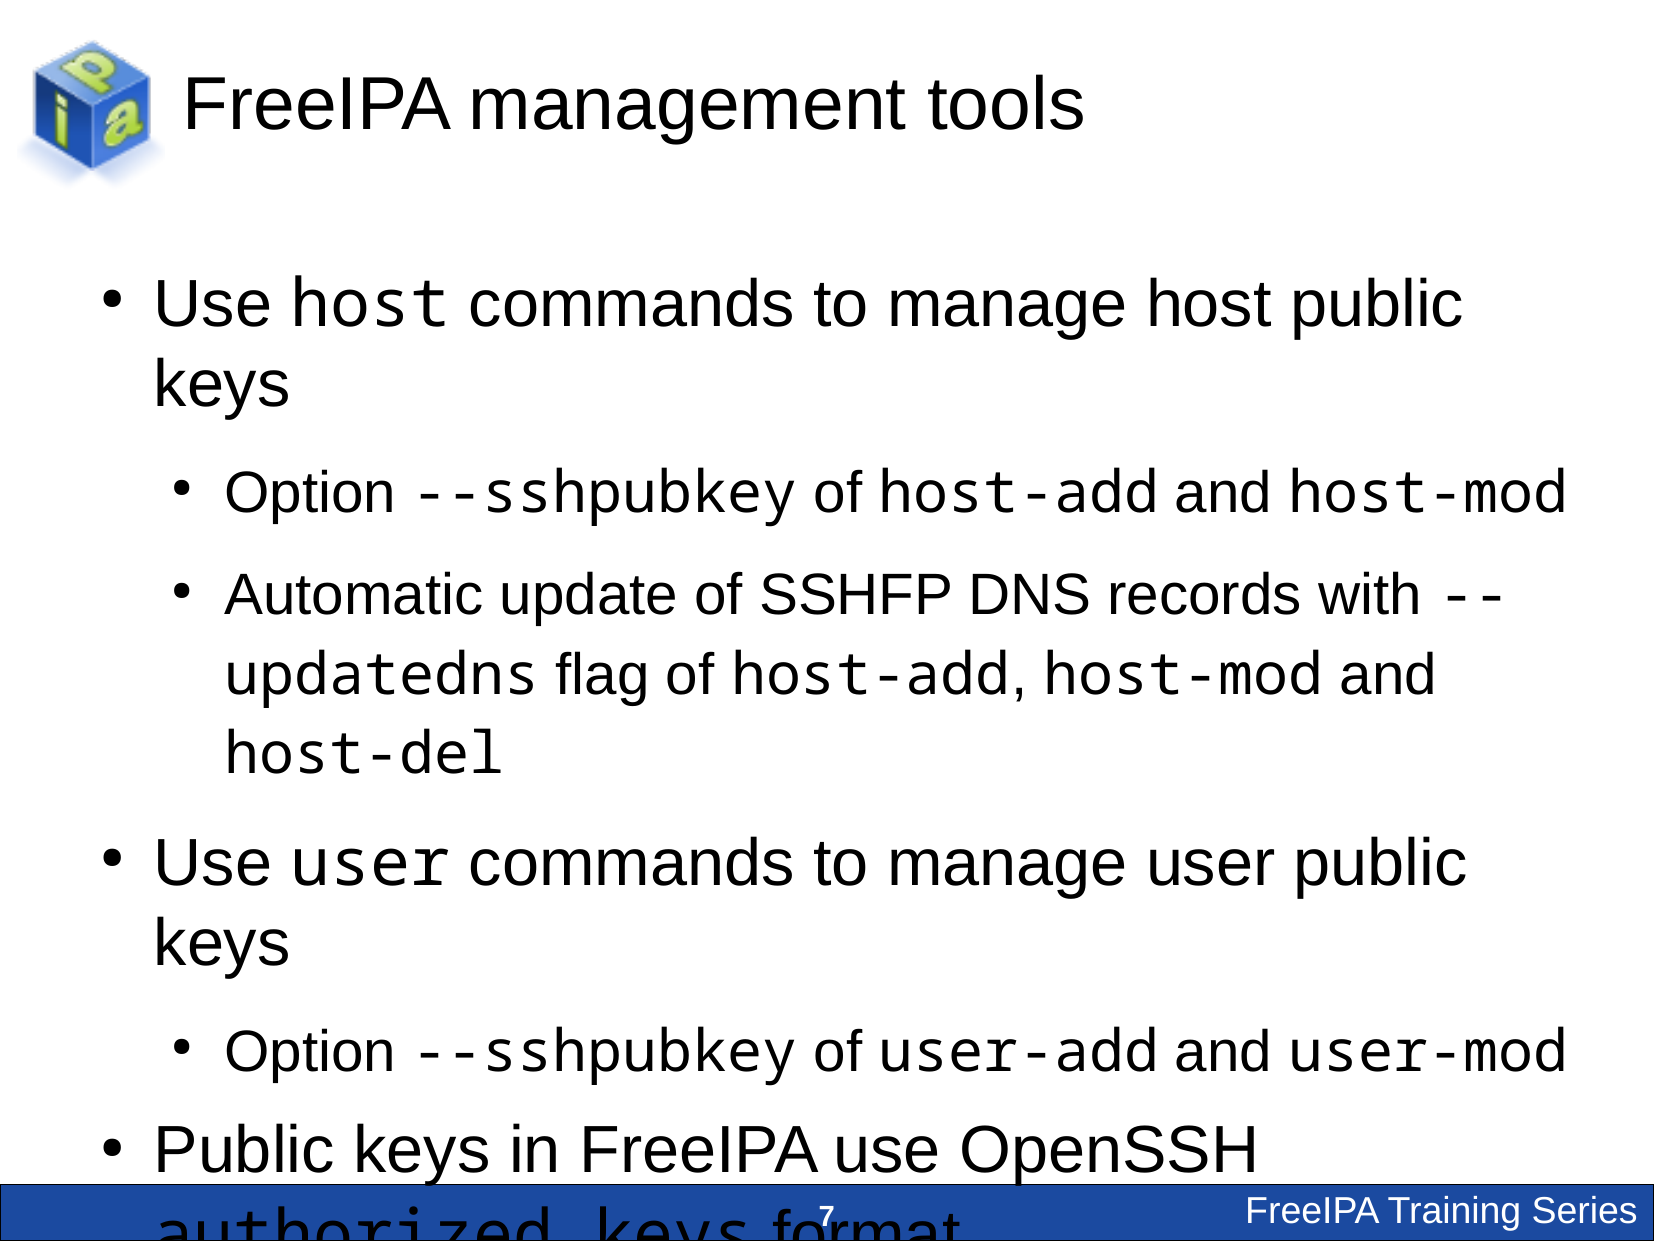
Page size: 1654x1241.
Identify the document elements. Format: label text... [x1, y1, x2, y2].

list Use host commands to manage host public keys Option --sshpubkey of host-add and host-mod Automatic update of SSHFP DNS records with --updatedns flag of host-add, host-mod and host-del Use user commands to manage user public keys Option --sshpubkey of user-add and user-mod Public keys in FreeIPA use OpenSSH authorized_keys format [82, 254, 1571, 1186]
picture [17, 34, 165, 193]
title FreeIPA management tools [182, 31, 1579, 177]
